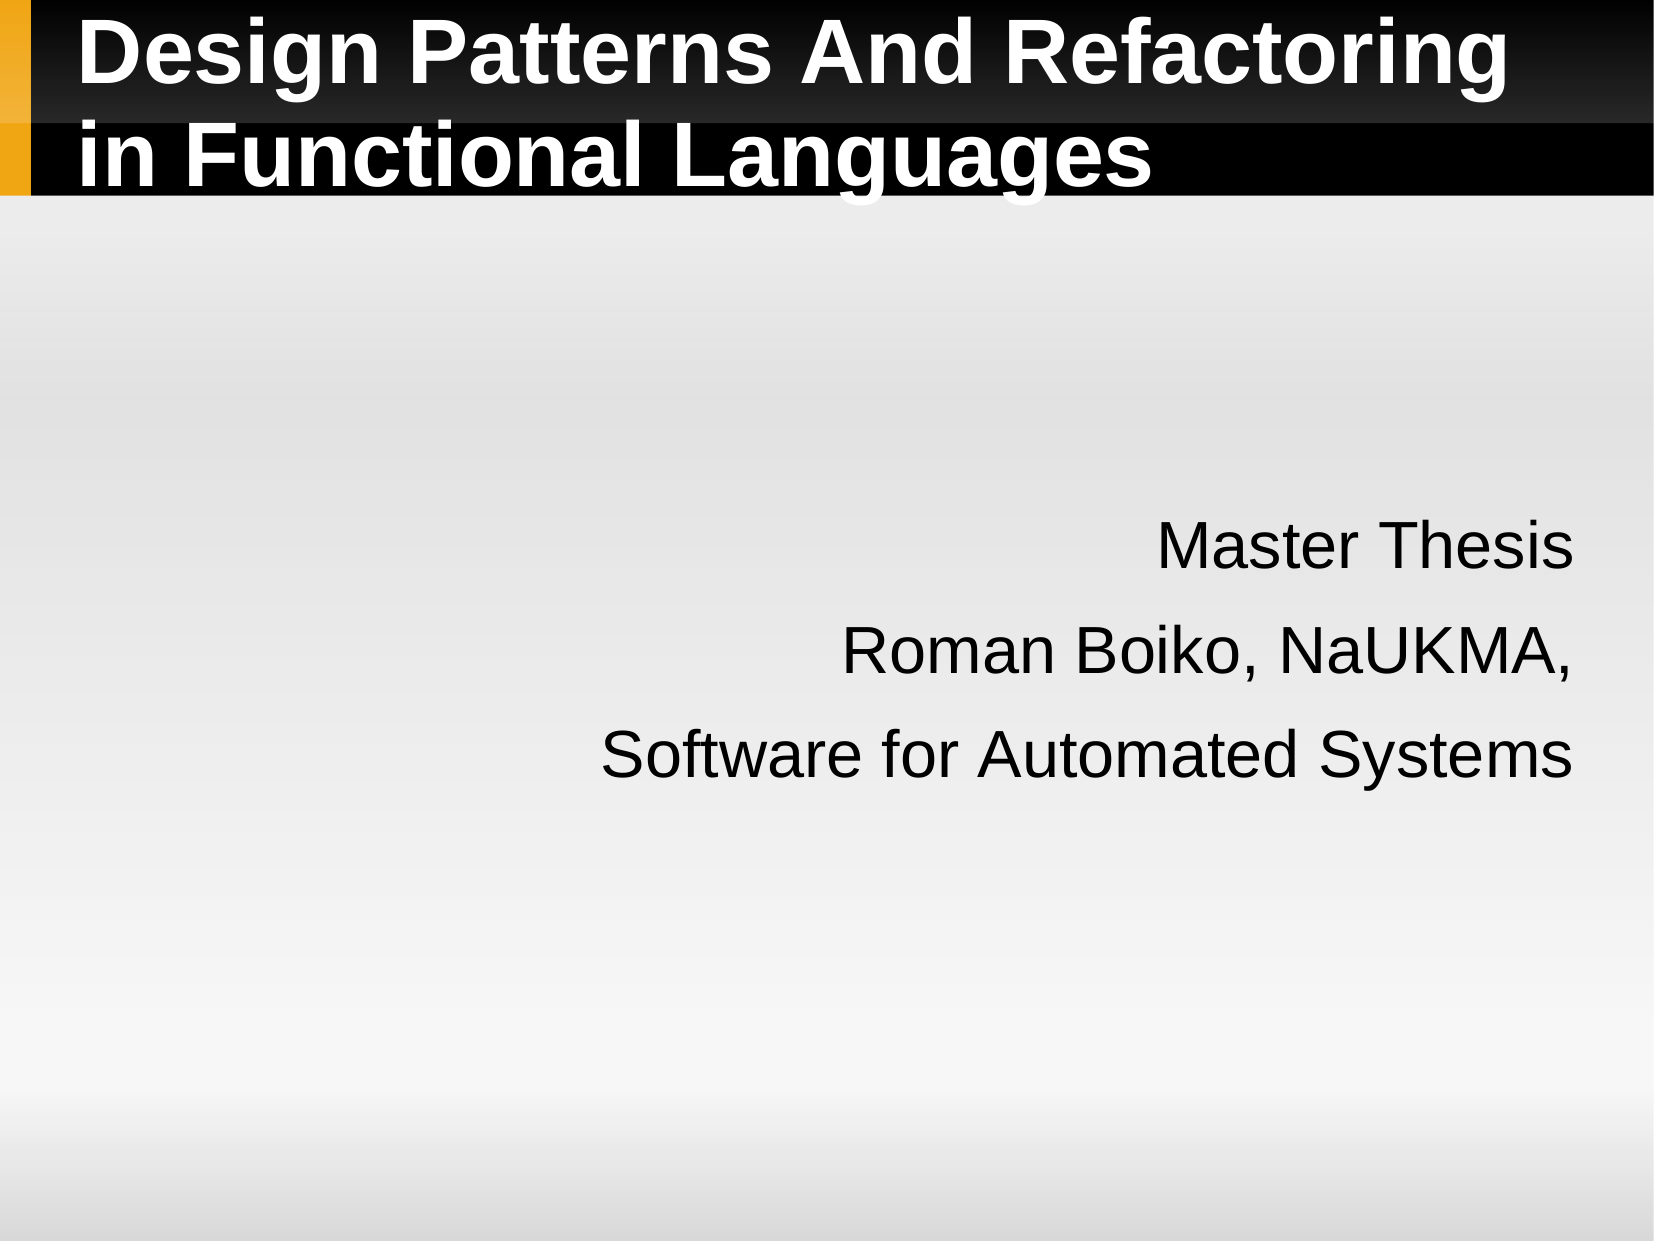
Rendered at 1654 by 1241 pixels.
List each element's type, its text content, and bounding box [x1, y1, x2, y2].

picture [0, 0, 1654, 1241]
title Design Patterns And Refactoring in Functional Languages [76, 0, 1565, 208]
list Master Thesis Roman Boiko, NaUKMA, Software for Automated Systems [86, 300, 1576, 1119]
